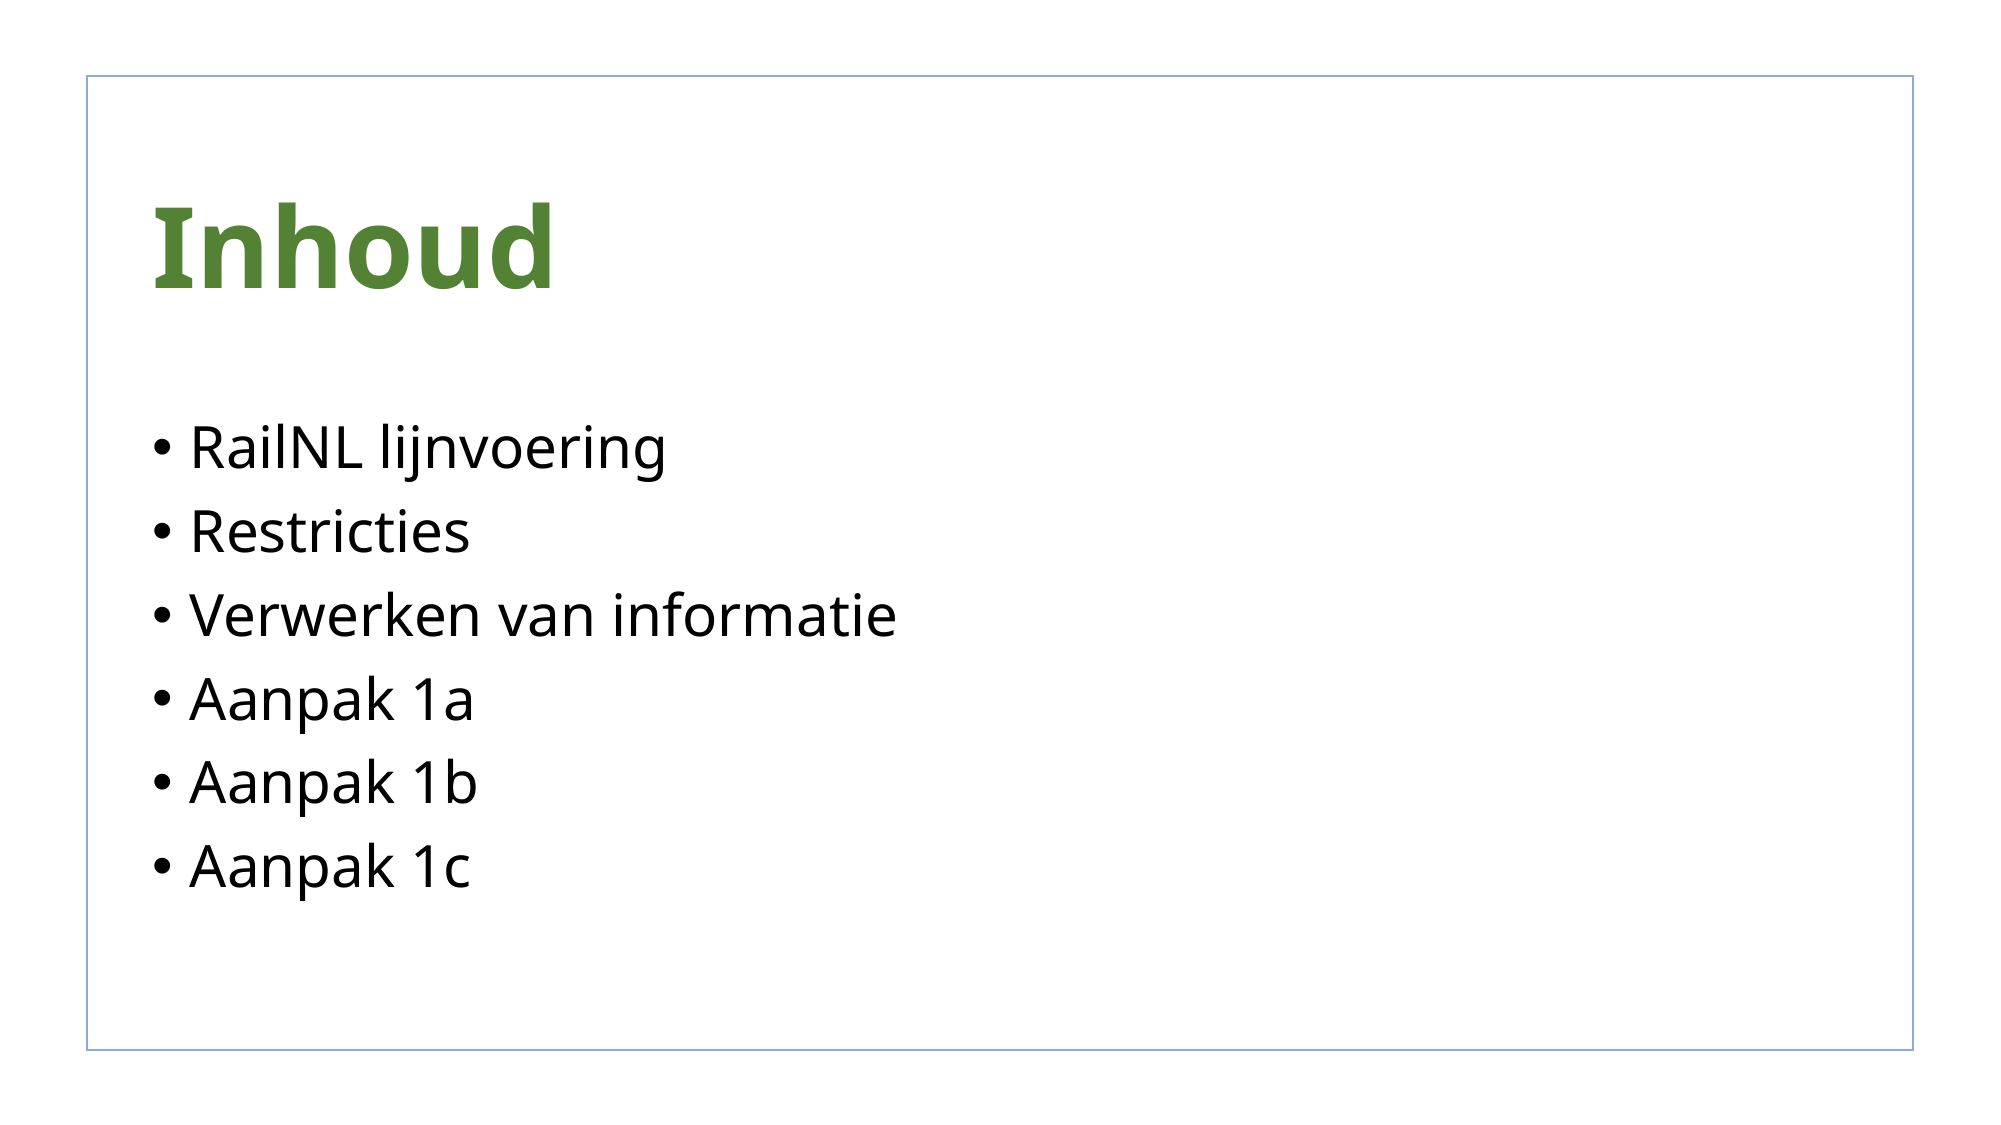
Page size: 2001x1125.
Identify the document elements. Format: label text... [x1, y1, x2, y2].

list RailNL lijnvoering Restricties Verwerken van informatie Aanpak 1a Aanpak 1b Aanpak 1c [137, 411, 1863, 981]
title Inhoud [137, 168, 715, 337]
text_box [87, 76, 1913, 1050]
